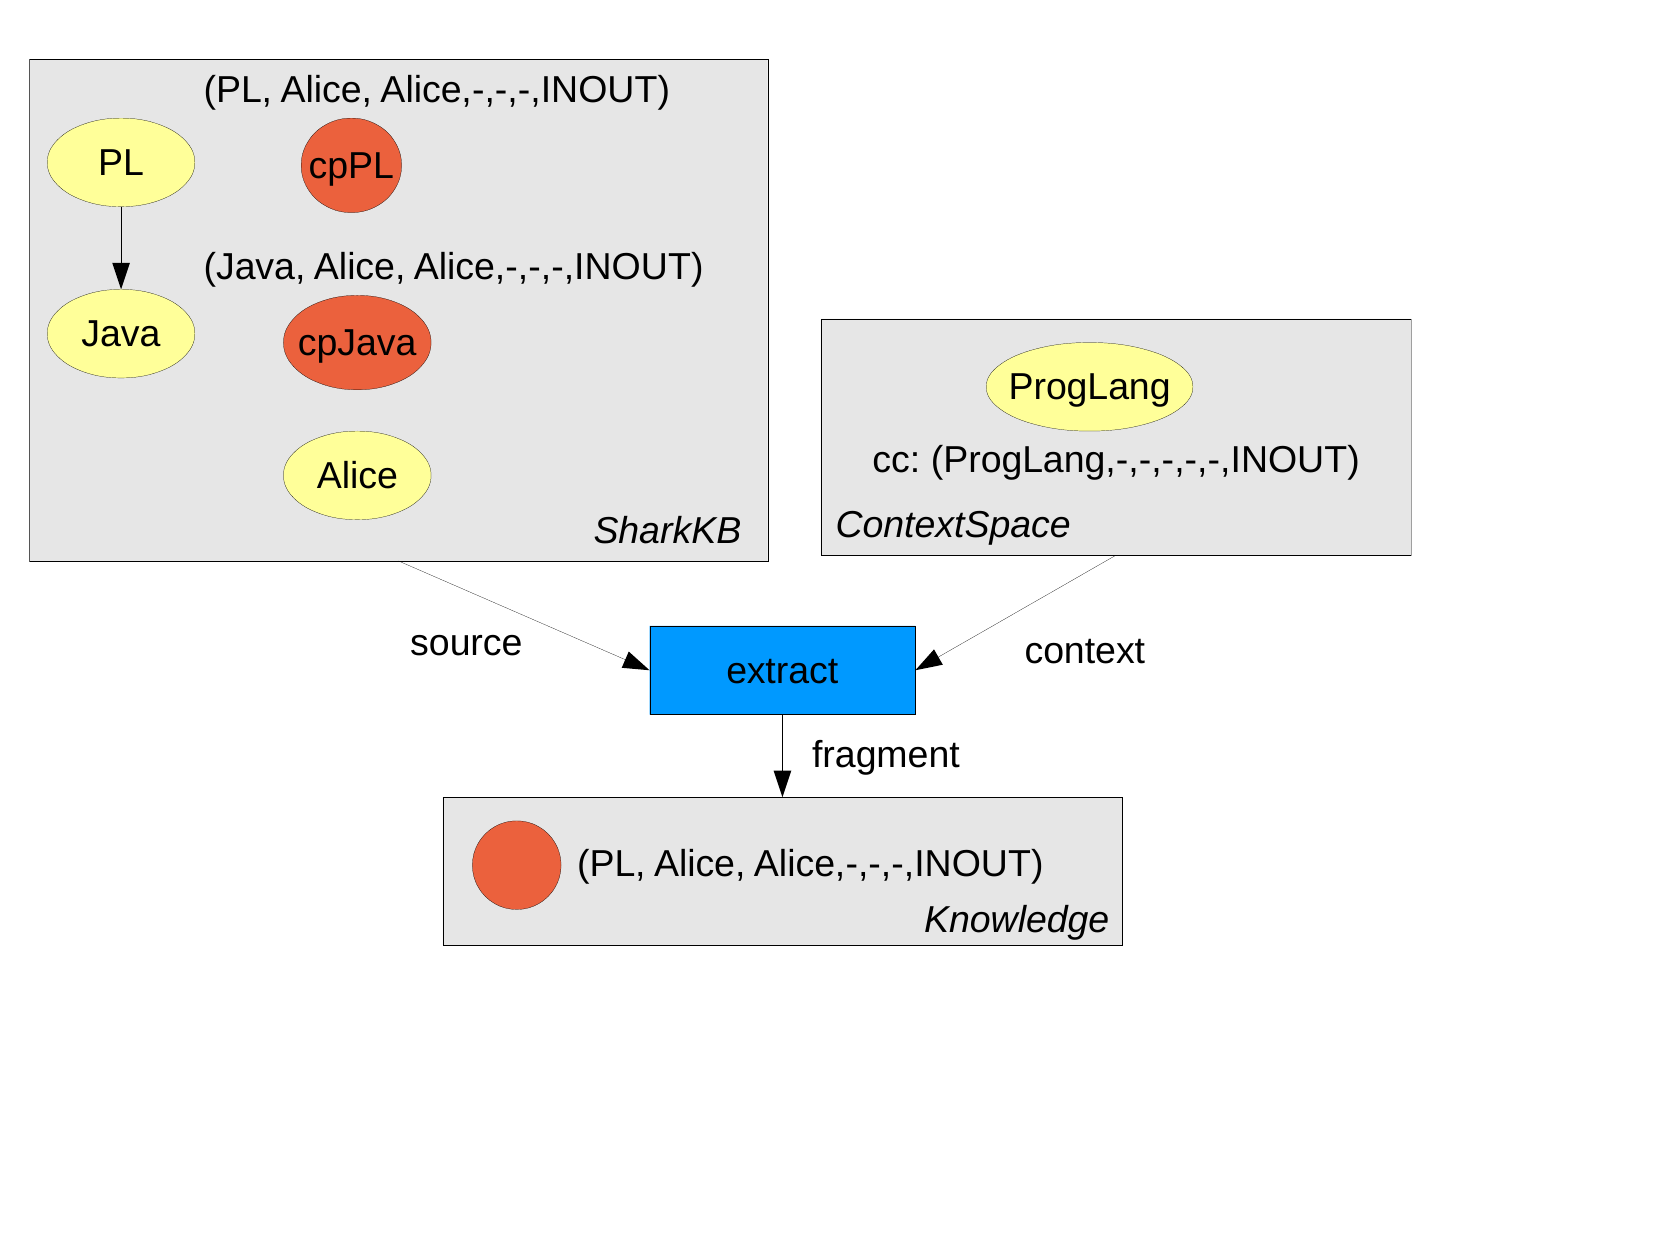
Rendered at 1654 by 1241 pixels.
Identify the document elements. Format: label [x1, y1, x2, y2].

picture [29, 58, 1412, 949]
